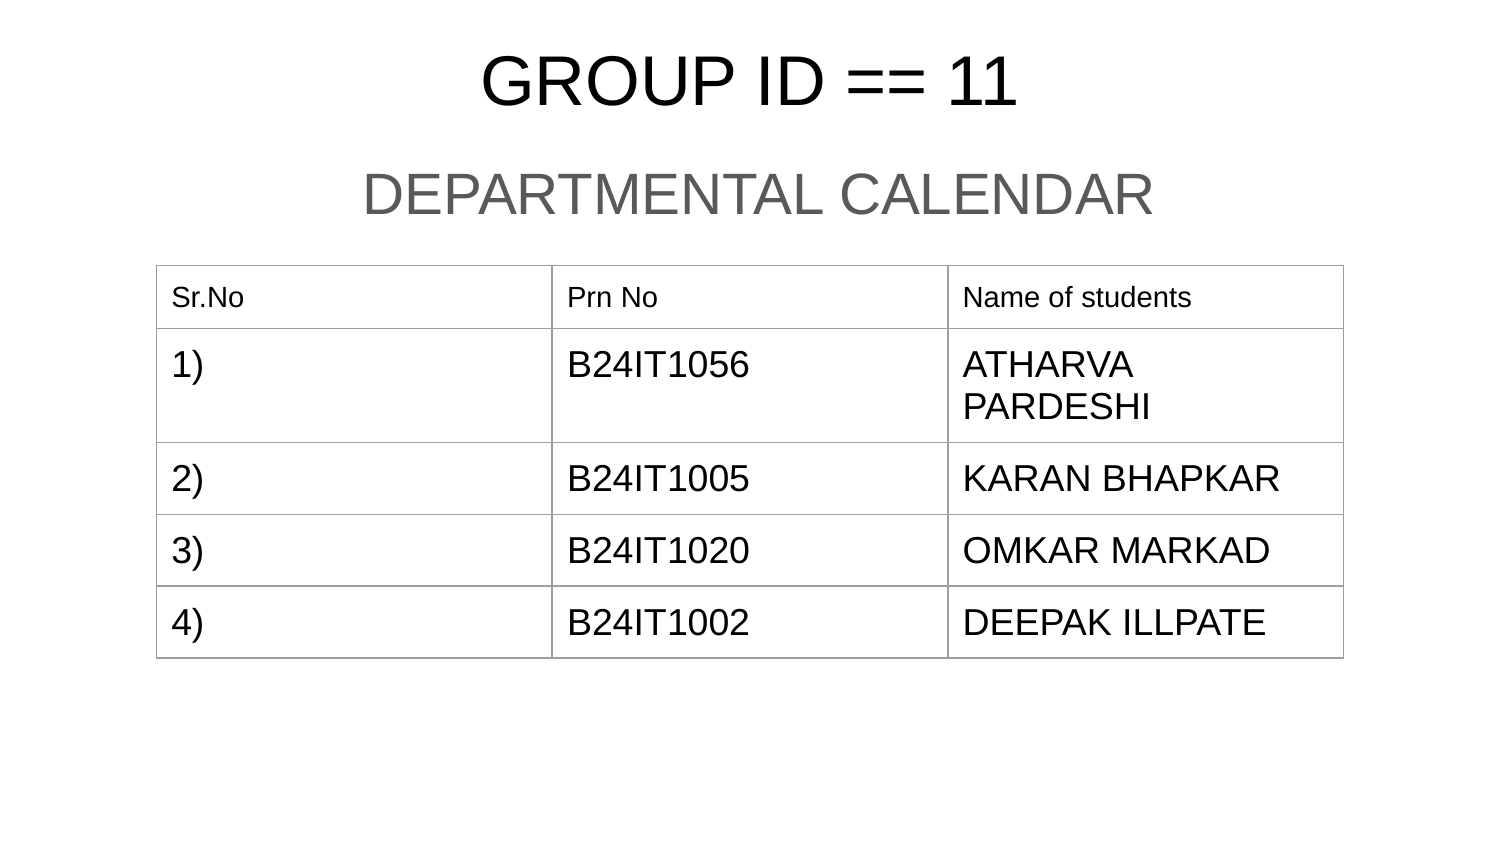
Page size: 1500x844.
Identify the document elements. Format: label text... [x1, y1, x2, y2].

table_cell 2) [157, 443, 551, 514]
table_cell 1) [157, 329, 551, 442]
table_header Name of students [949, 266, 1343, 328]
table_cell 4) [157, 587, 551, 657]
table_header Prn No [553, 266, 947, 328]
table_cell B24IT1002 [553, 587, 947, 657]
table_header Sr.No [157, 266, 551, 328]
table_cell B24IT1005 [553, 443, 947, 514]
table_cell ATHARVA PARDESHI [949, 329, 1343, 442]
table_cell 3) [157, 515, 551, 585]
table_cell KARAN BHAPKAR [949, 443, 1343, 514]
table_cell OMKAR MARKAD [949, 515, 1343, 585]
table_cell DEEPAK ILLPATE [949, 587, 1343, 657]
title GROUP ID == 11 [51, 25, 1449, 136]
table_cell B24IT1056 [553, 329, 947, 442]
table_cell B24IT1020 [553, 515, 947, 585]
subtitle DEPARTMENTAL CALENDAR [51, 146, 1449, 595]
